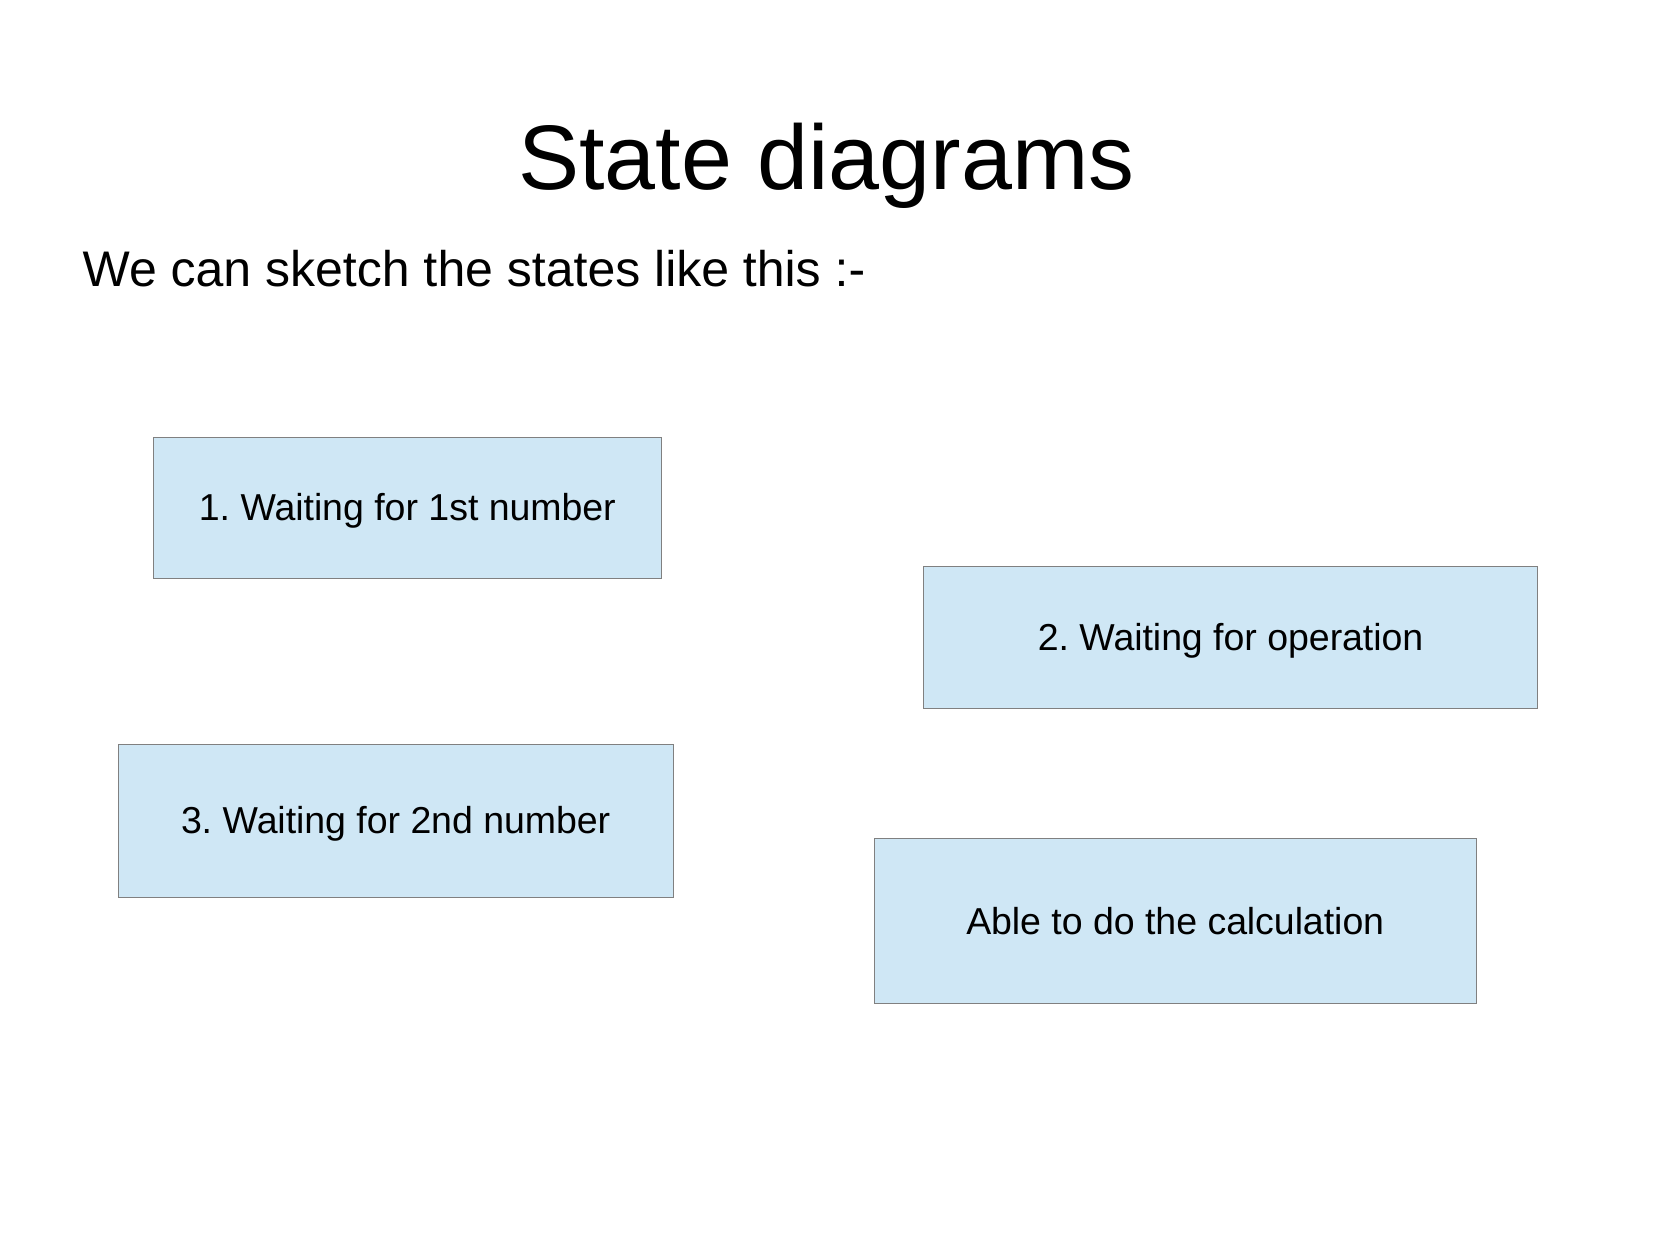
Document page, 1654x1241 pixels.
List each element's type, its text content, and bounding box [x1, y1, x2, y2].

title State diagrams [82, 49, 1571, 236]
subtitle We can sketch the states like this :- [82, 236, 1607, 1152]
text_box 3. Waiting for 2nd number [118, 744, 674, 898]
text_box 2. Waiting for operation [923, 566, 1538, 709]
text_box 1. Waiting for 1st number [153, 437, 662, 579]
text_box Able to do the calculation [874, 838, 1477, 1004]
